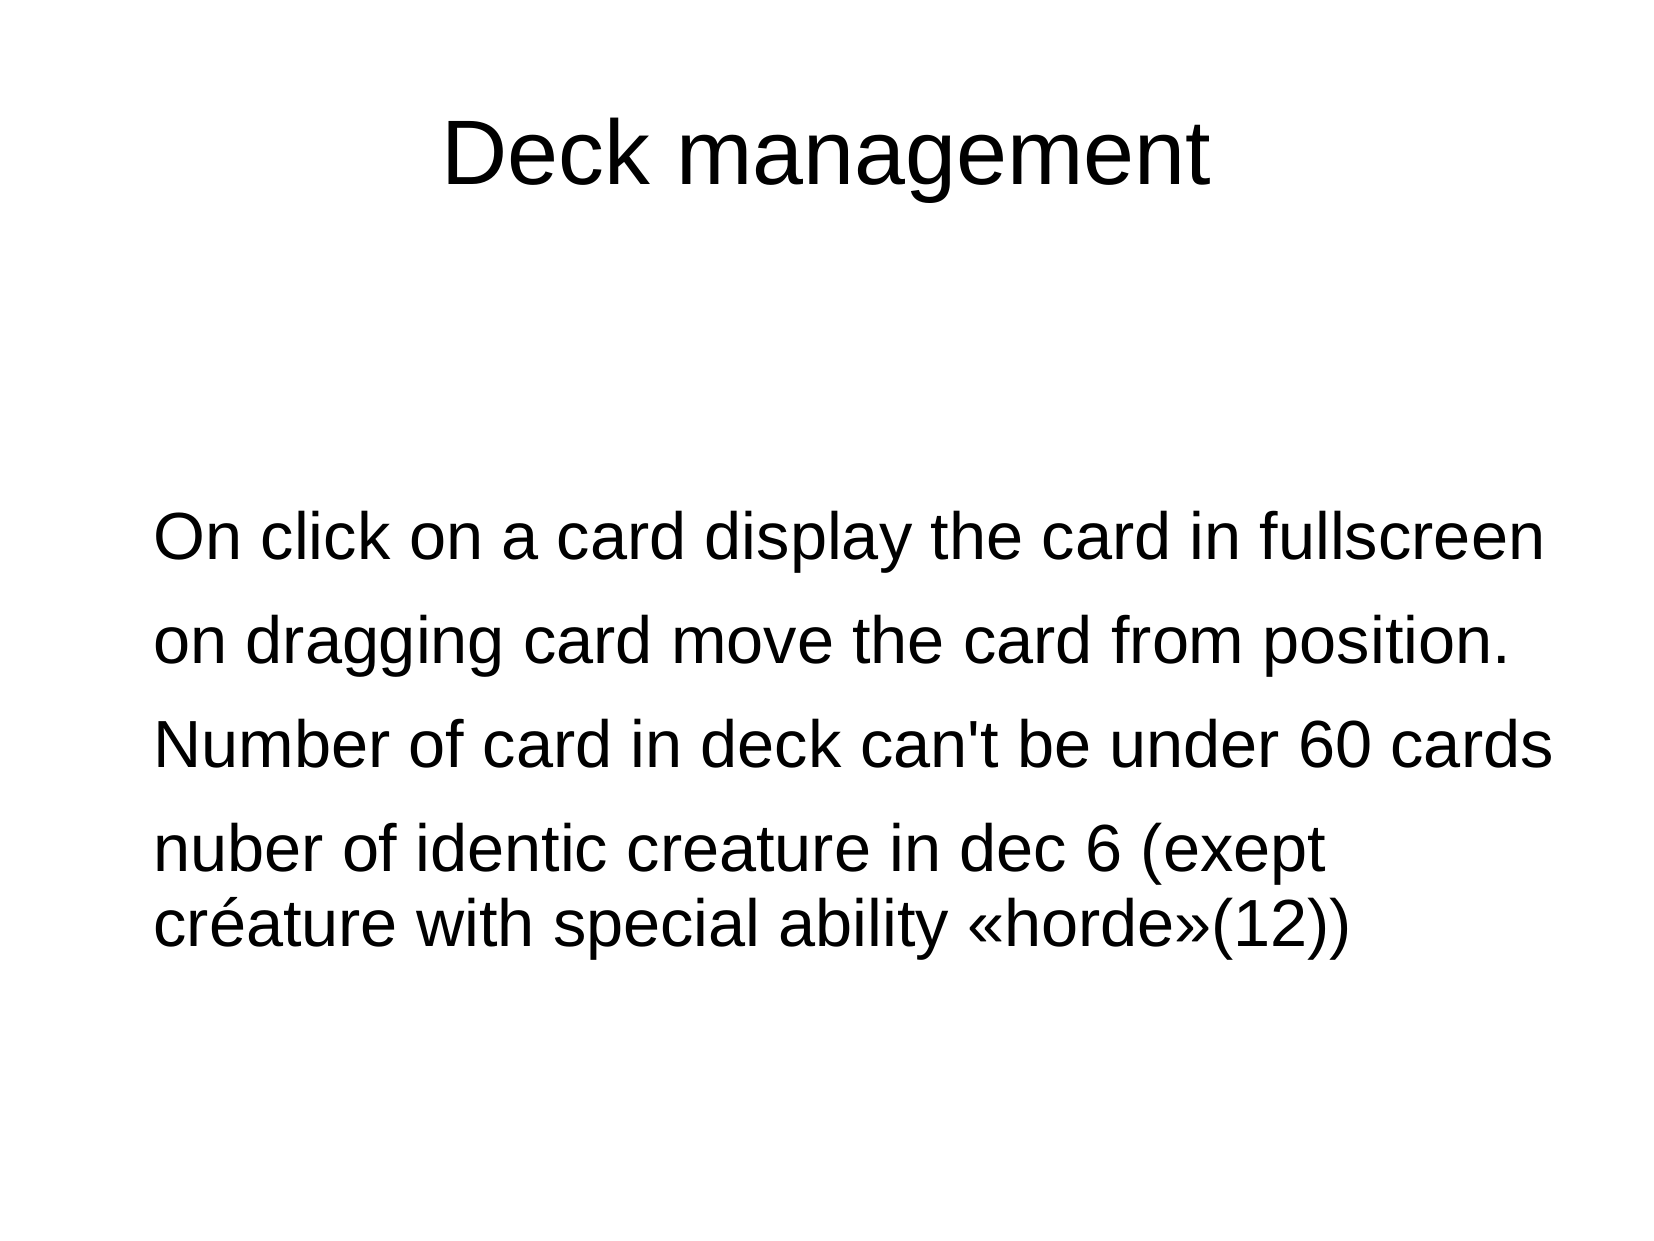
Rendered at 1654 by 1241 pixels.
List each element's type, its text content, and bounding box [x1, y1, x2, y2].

list On click on a card display the card in fullscreen on dragging card move the card from position. Number of card in deck can't be under 60 cards nuber of identic creature in dec 6 (exept créature with special ability «horde»(12)) [82, 290, 1571, 1109]
title Deck management [82, 49, 1571, 257]
